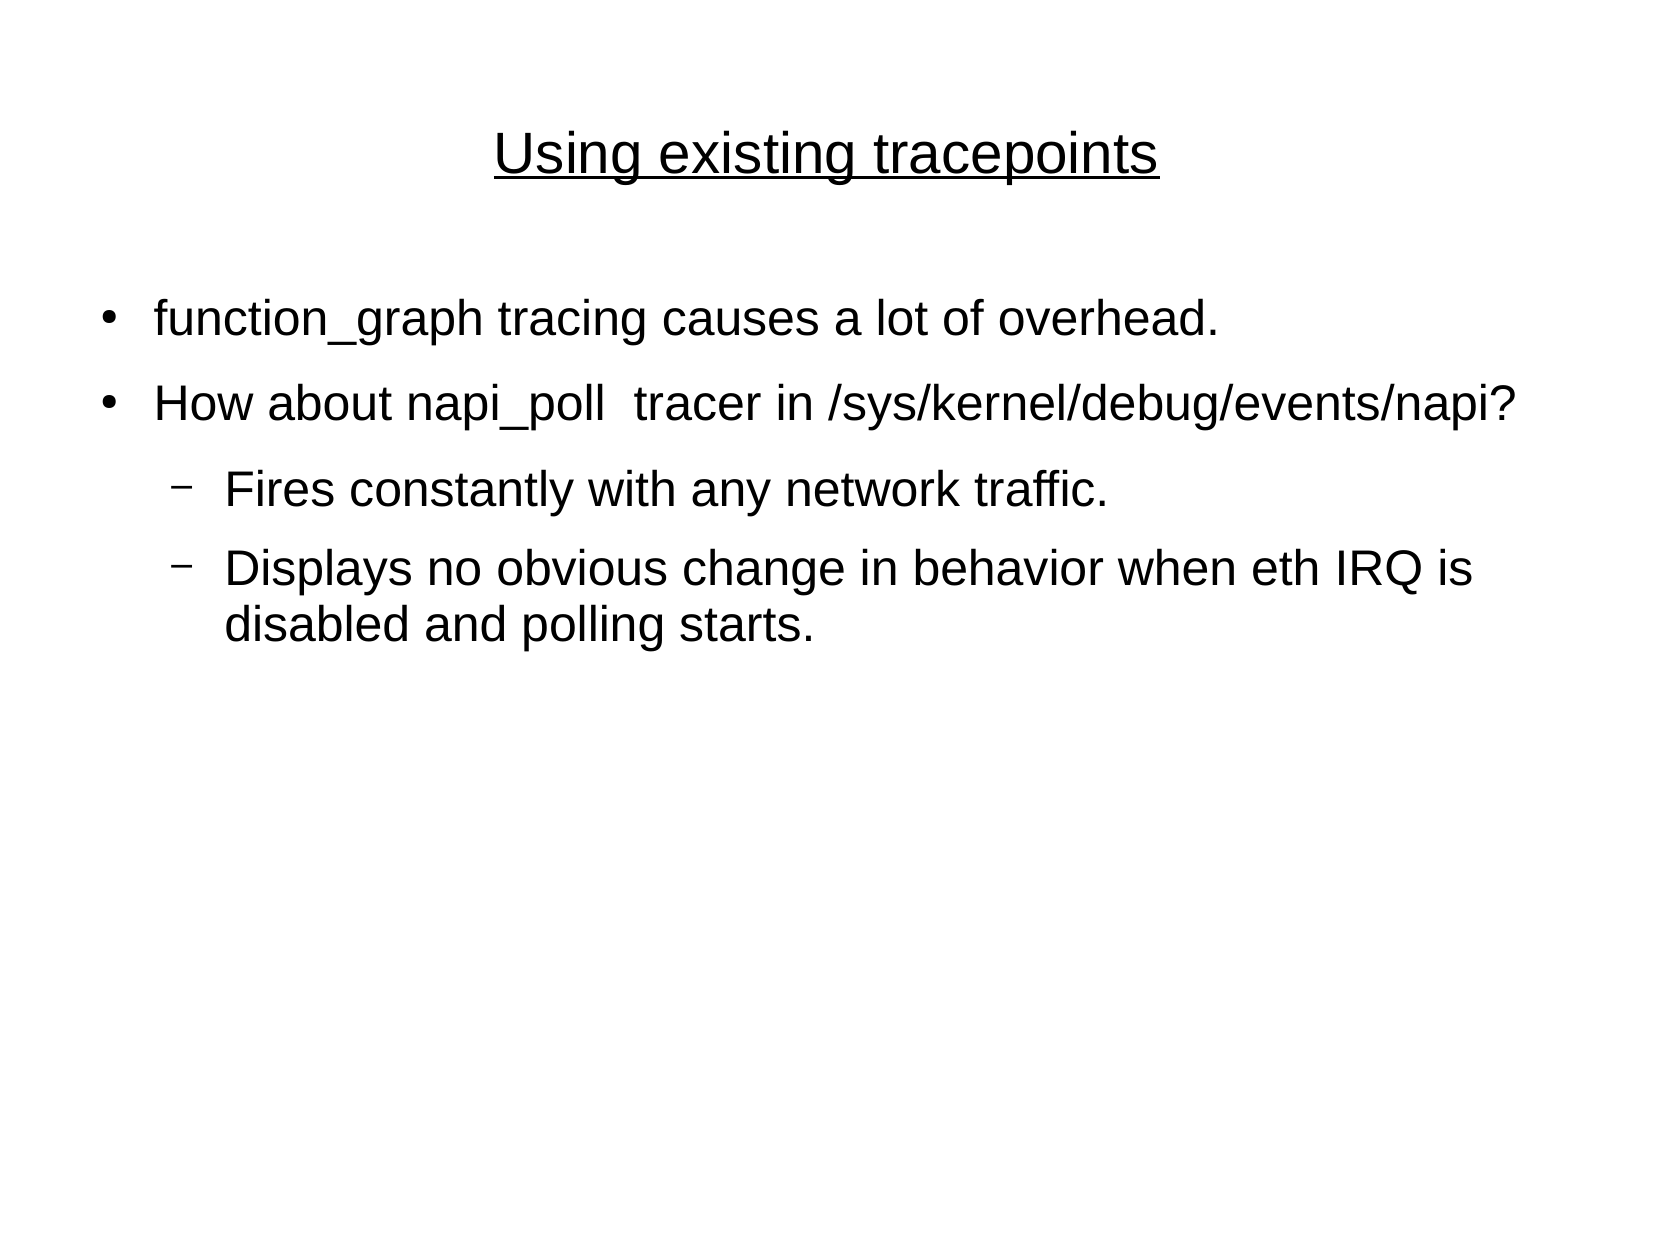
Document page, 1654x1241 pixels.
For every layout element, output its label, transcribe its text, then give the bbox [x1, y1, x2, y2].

title Using existing tracepoints [82, 49, 1571, 257]
list function_graph tracing causes a lot of overhead. How about napi_poll tracer in /sys/kernel/debug/events/napi? Fires constantly with any network traffic. Displays no obvious change in behavior when eth IRQ is disabled and polling starts. [82, 290, 1571, 1010]
